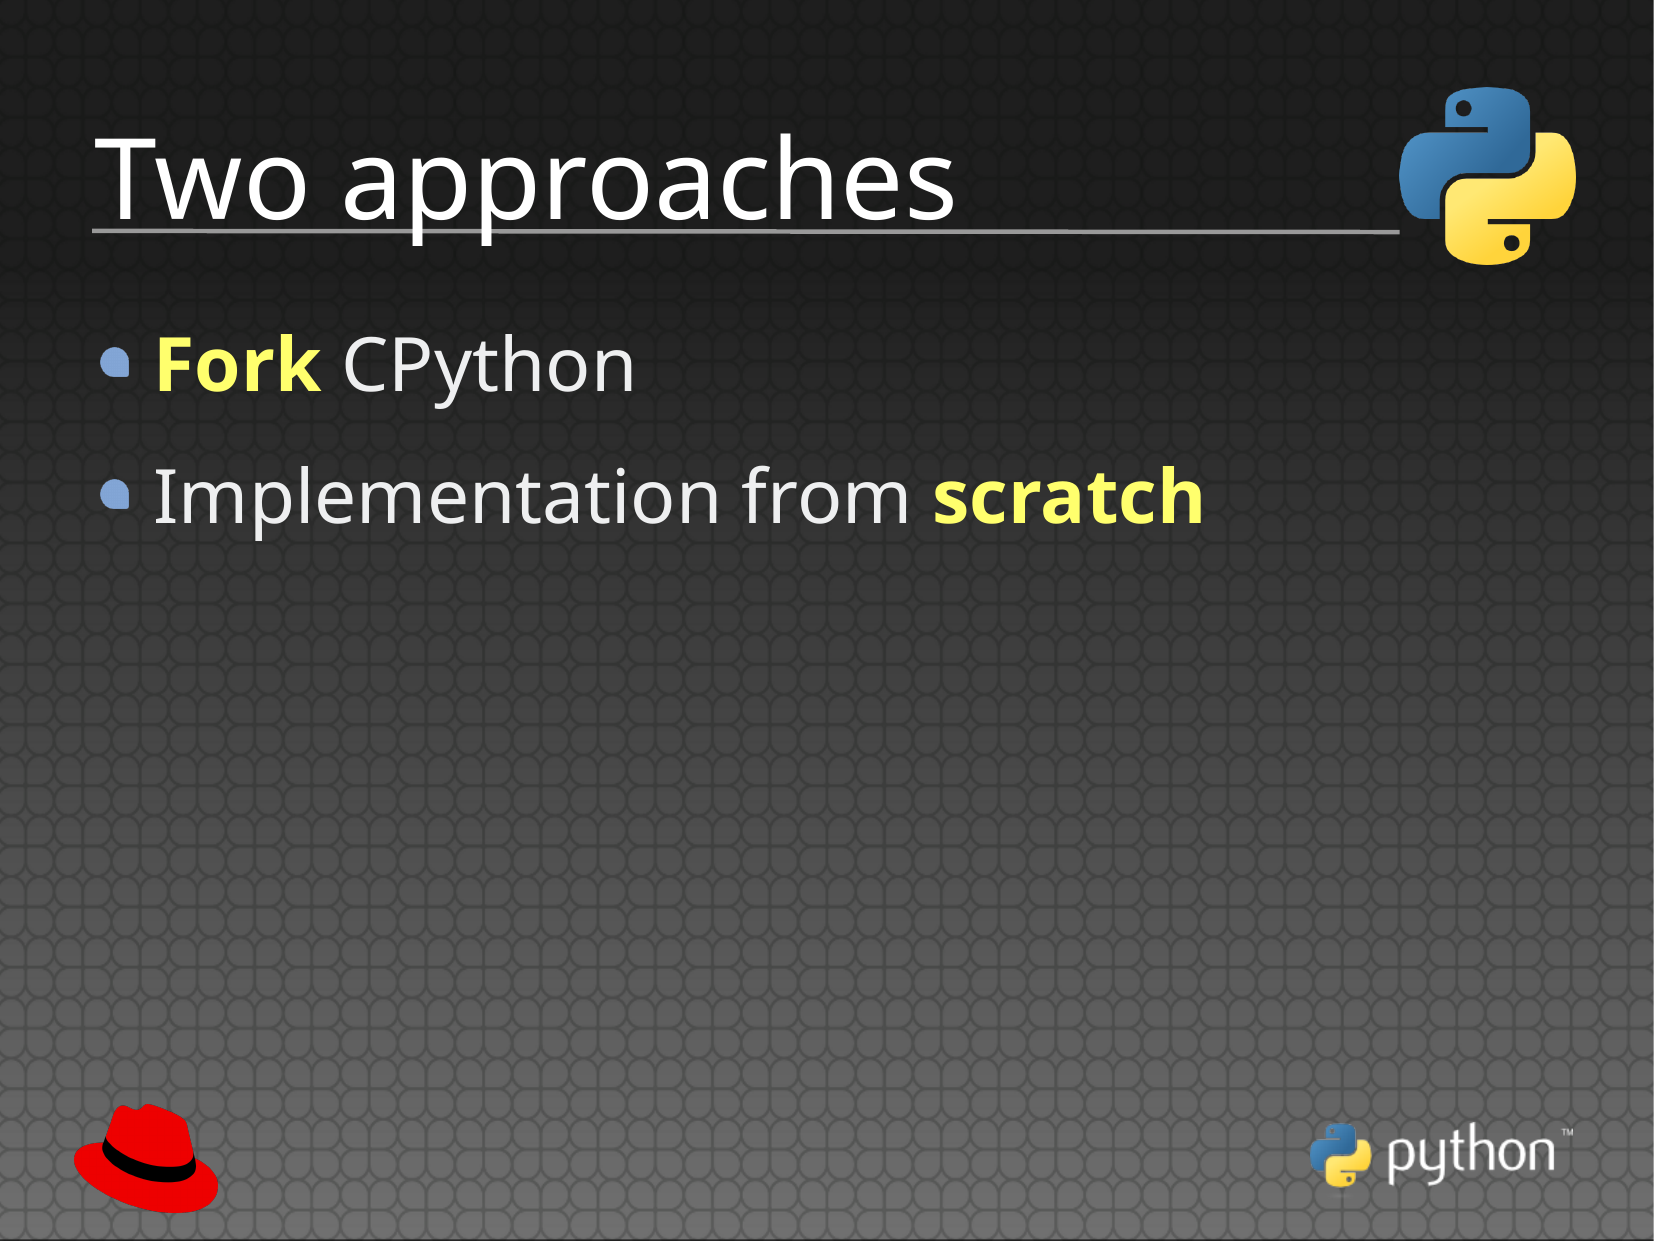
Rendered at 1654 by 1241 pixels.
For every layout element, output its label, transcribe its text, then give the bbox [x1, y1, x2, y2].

title Two approaches [94, 100, 1426, 251]
list Fork CPython Implementation from scratch [82, 311, 1571, 1051]
picture [0, 0, 1654, 1241]
